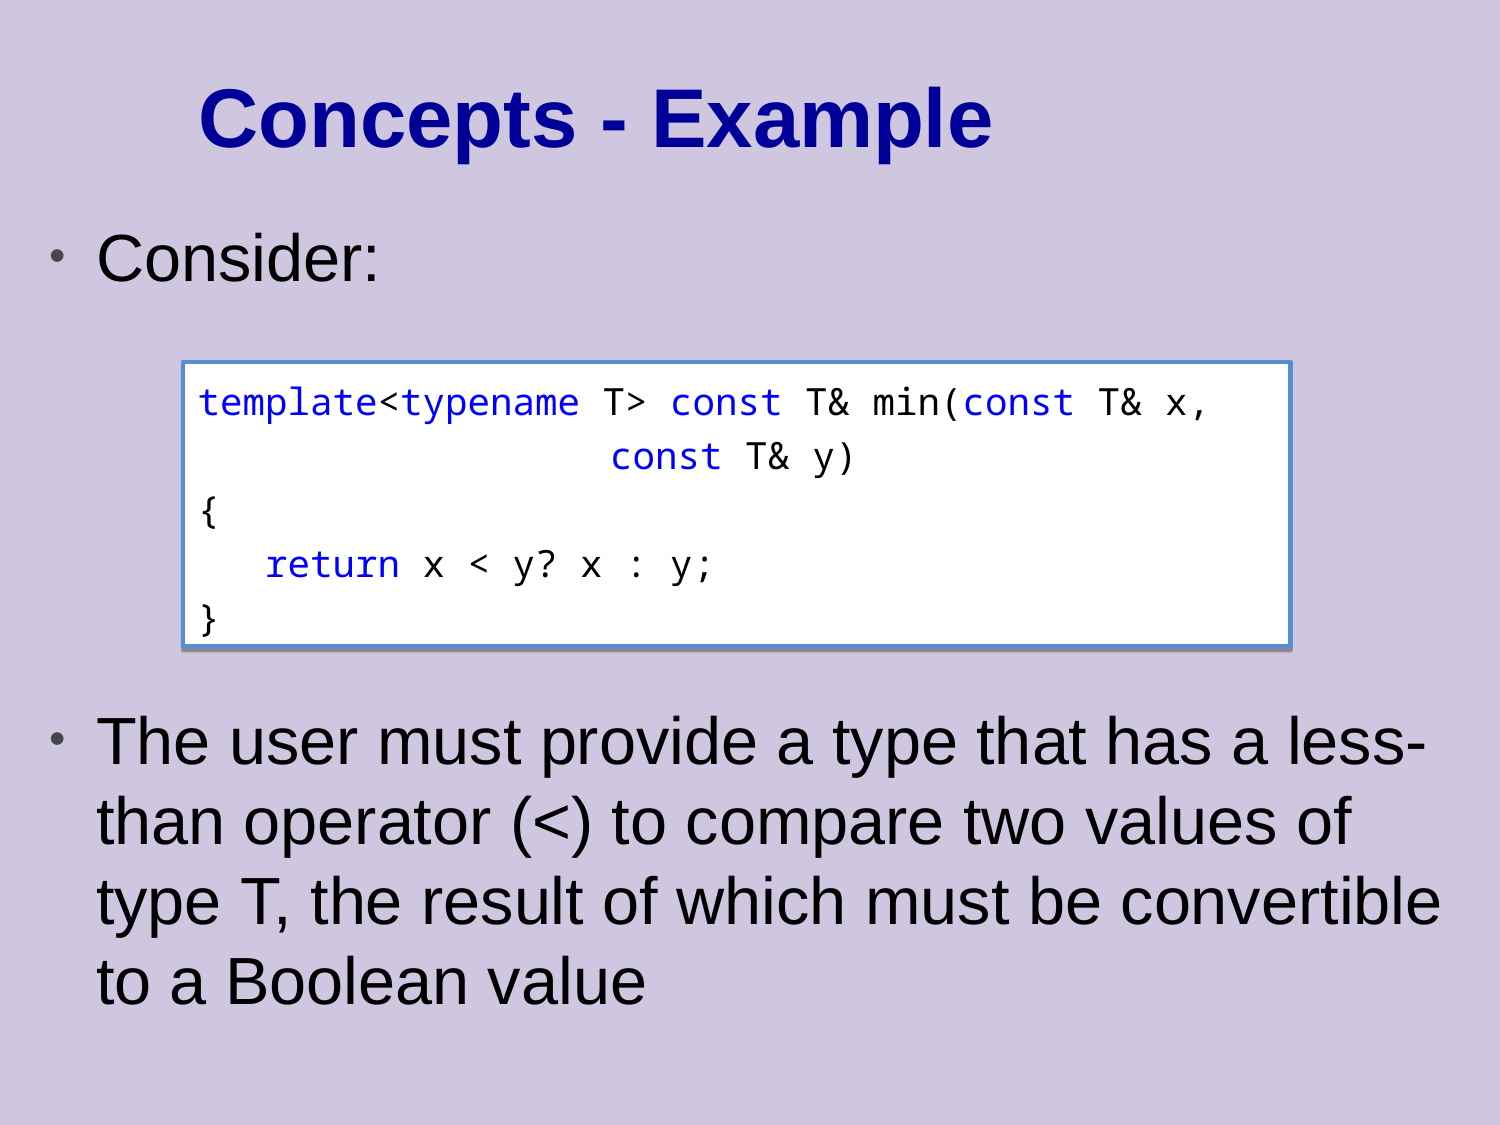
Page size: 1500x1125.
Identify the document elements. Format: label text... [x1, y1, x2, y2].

text_box template<typename T> const T& min(const T& x, const T& y) { return x < y? x : y; } [183, 361, 1291, 647]
list Consider: The user must provide a type that has a less-than operator (<) to compare two values of type T, the result of which must be convertible to a Boolean value [49, 215, 1468, 1054]
title Concepts - Example [198, 11, 1468, 215]
